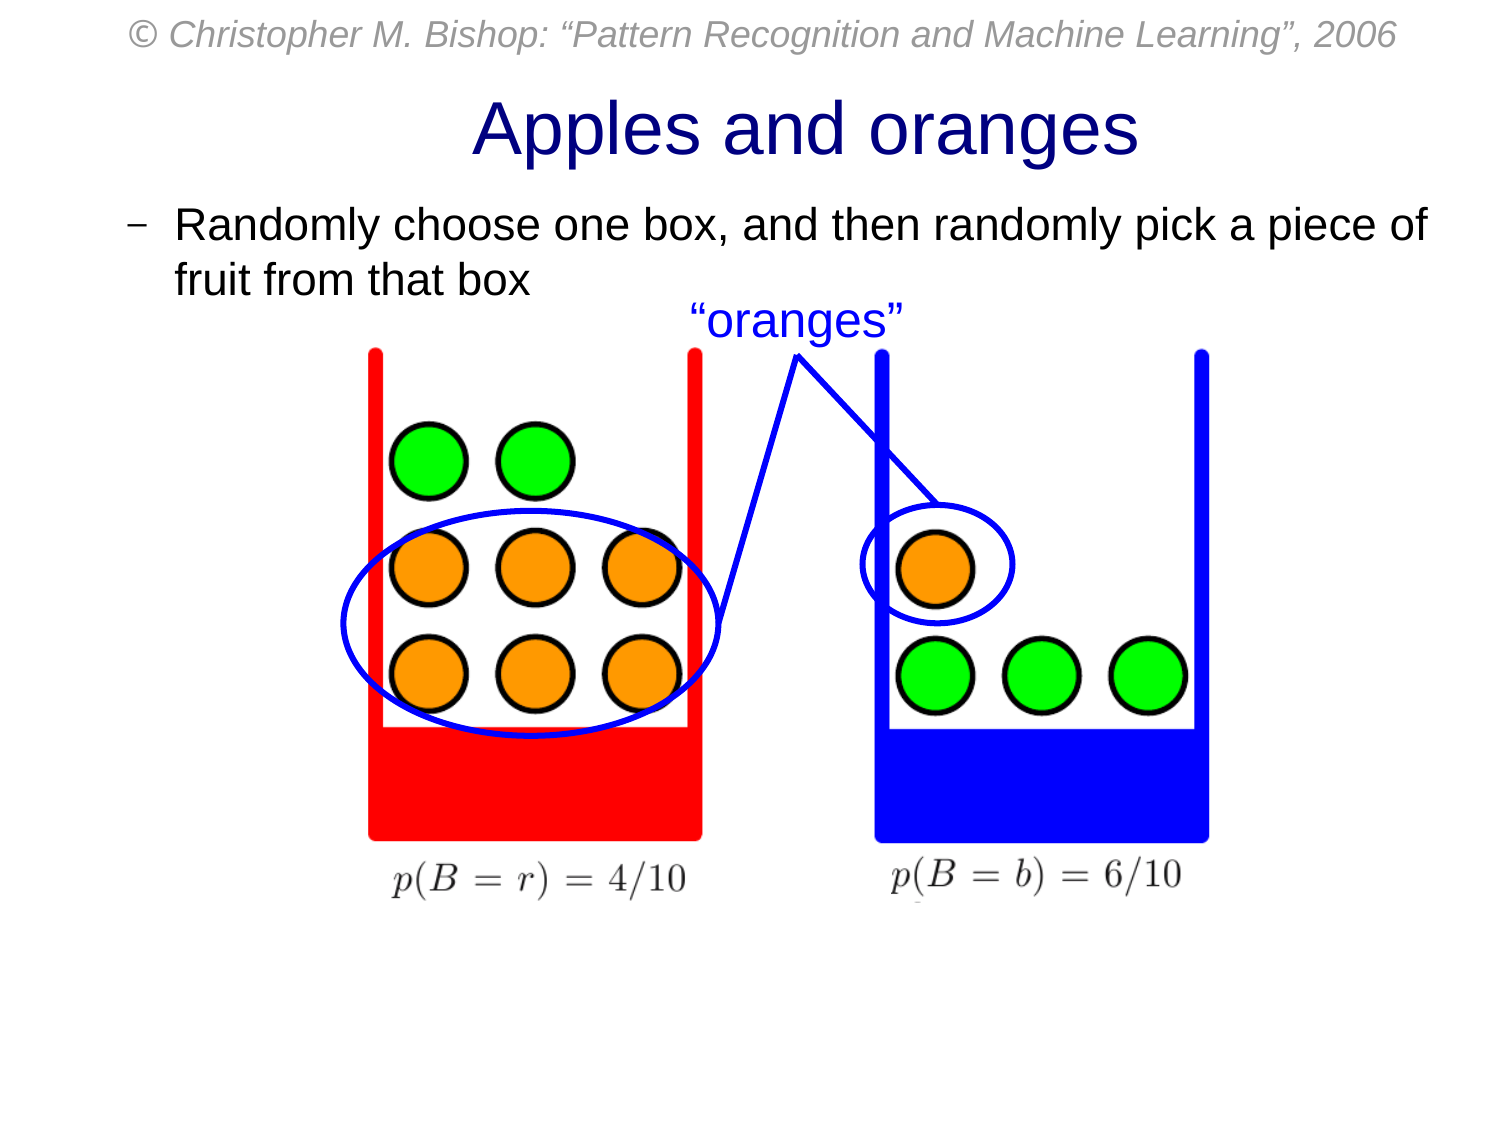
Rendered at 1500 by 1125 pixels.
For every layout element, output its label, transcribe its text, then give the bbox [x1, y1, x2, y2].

picture [891, 853, 1183, 903]
picture [367, 346, 705, 574]
text_box © Christopher M. Bishop: “Pattern Recognition and Machine Learning”, 2006 [112, 0, 1500, 90]
text_box “oranges” [675, 280, 919, 355]
picture [871, 440, 929, 530]
title Apples and oranges [149, 90, 1463, 179]
list Randomly choose one box, and then randomly pick a piece of fruit from that box [37, 187, 1500, 1125]
picture [871, 345, 1213, 847]
picture [367, 672, 705, 845]
picture [367, 514, 705, 732]
picture [389, 854, 690, 902]
picture [871, 508, 1009, 620]
